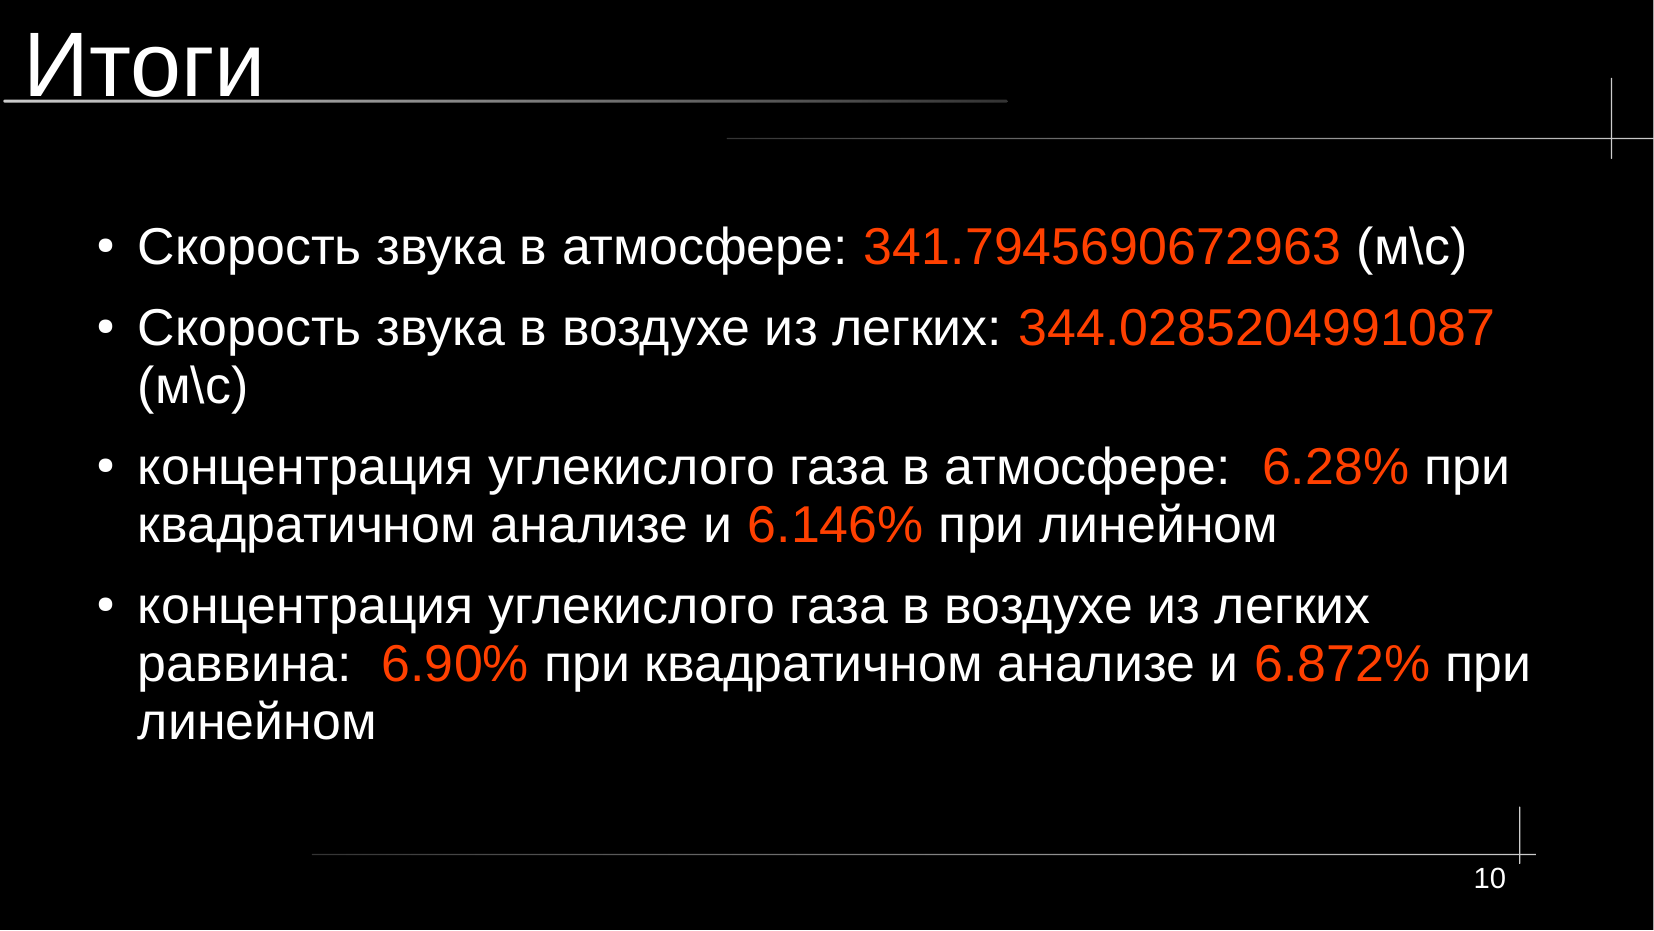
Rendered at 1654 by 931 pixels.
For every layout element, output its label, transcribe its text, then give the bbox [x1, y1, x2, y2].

title Итоги [23, 11, 1589, 119]
list Скорость звука в атмосфере: 341.7945690672963 (м\с) Скорость звука в воздухе из легких: 344.0285204991087 (м\с) концентрация углекислого газа в атмосфере: 6.28% при квадратичном анализе и 6.146% при линейном концентрация углекислого газа в воздухе из легких раввина: 6.90% при квадратичном анализе и 6.872% при линейном [82, 217, 1571, 758]
